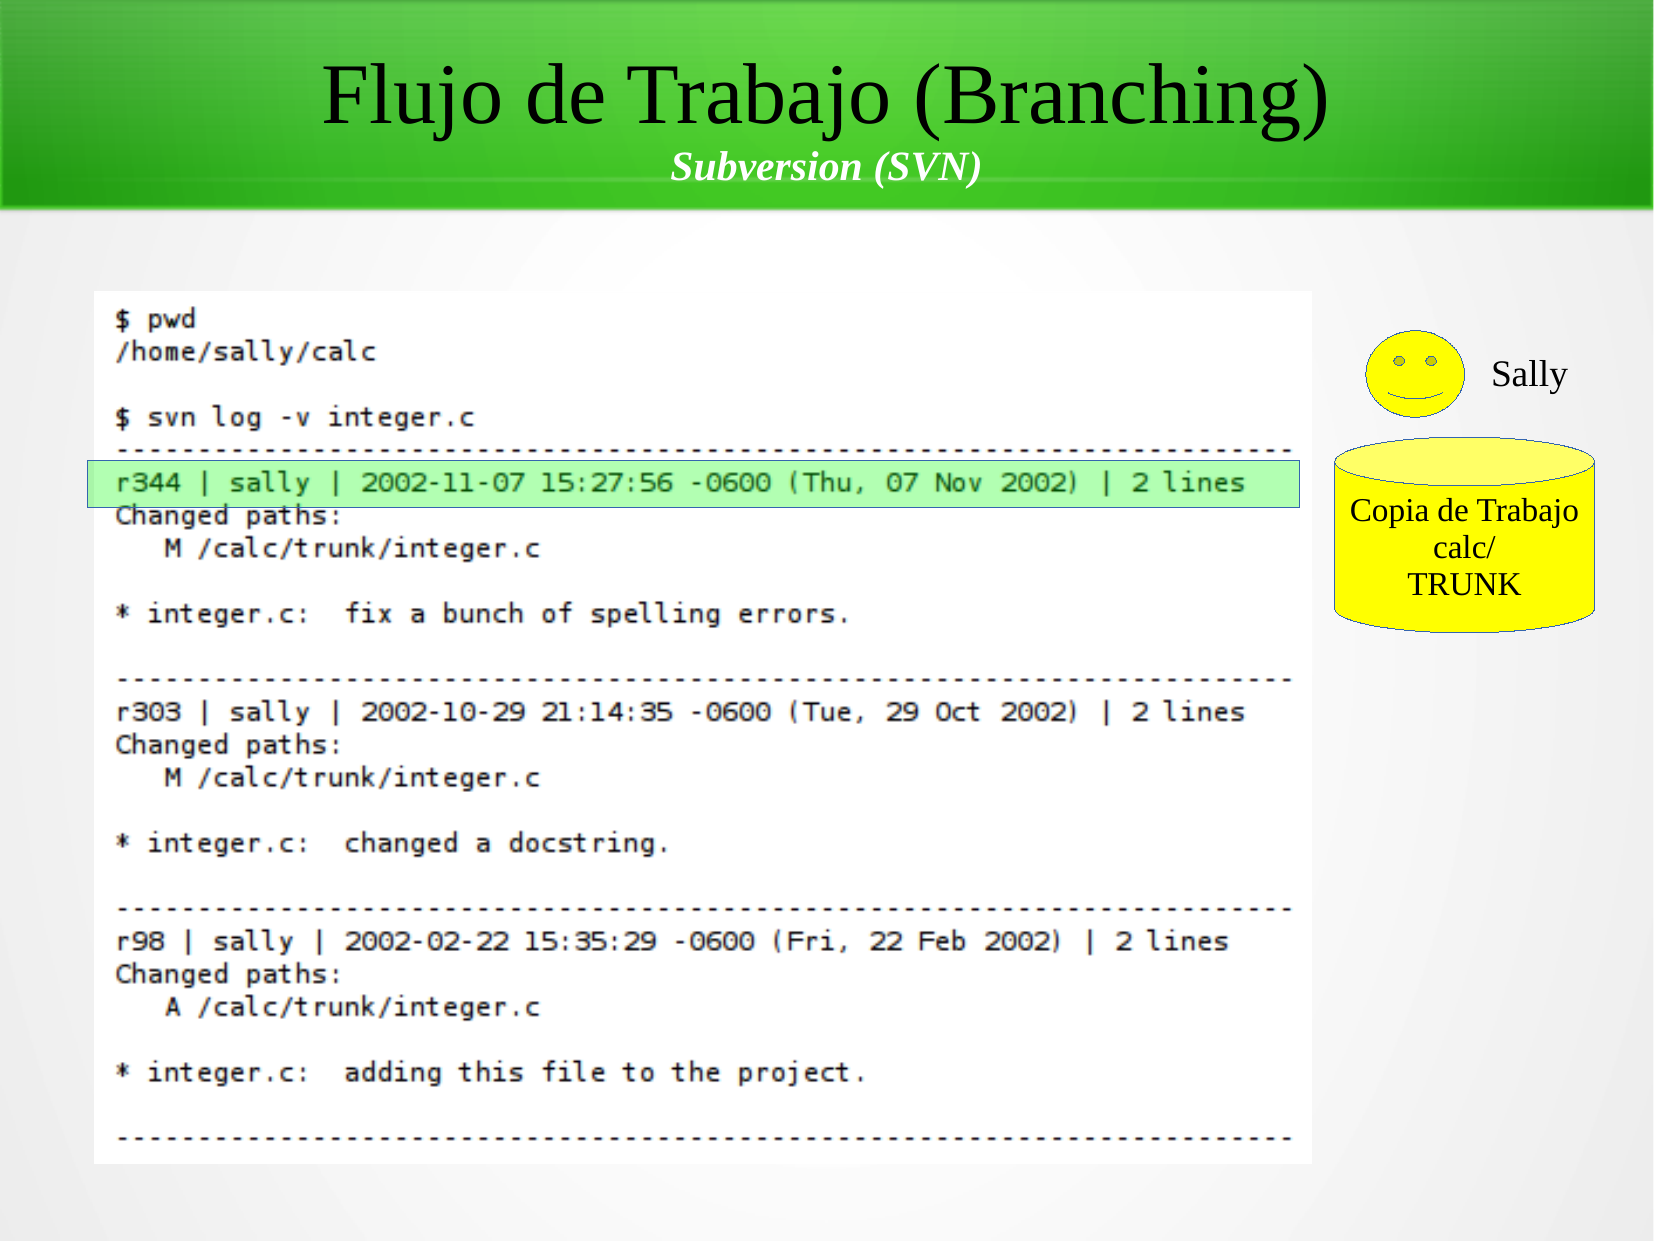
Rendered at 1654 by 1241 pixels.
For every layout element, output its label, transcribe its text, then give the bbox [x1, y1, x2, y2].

picture [0, 0, 1654, 1241]
text_box [87, 460, 1300, 508]
text_box [1365, 330, 1465, 418]
text_box Sally [1476, 345, 1607, 402]
text_box Copia de Trabajo calc/ TRUNK [1334, 463, 1595, 633]
title Flujo de Trabajo (Branching) Subversion (SVN) [82, 46, 1571, 190]
